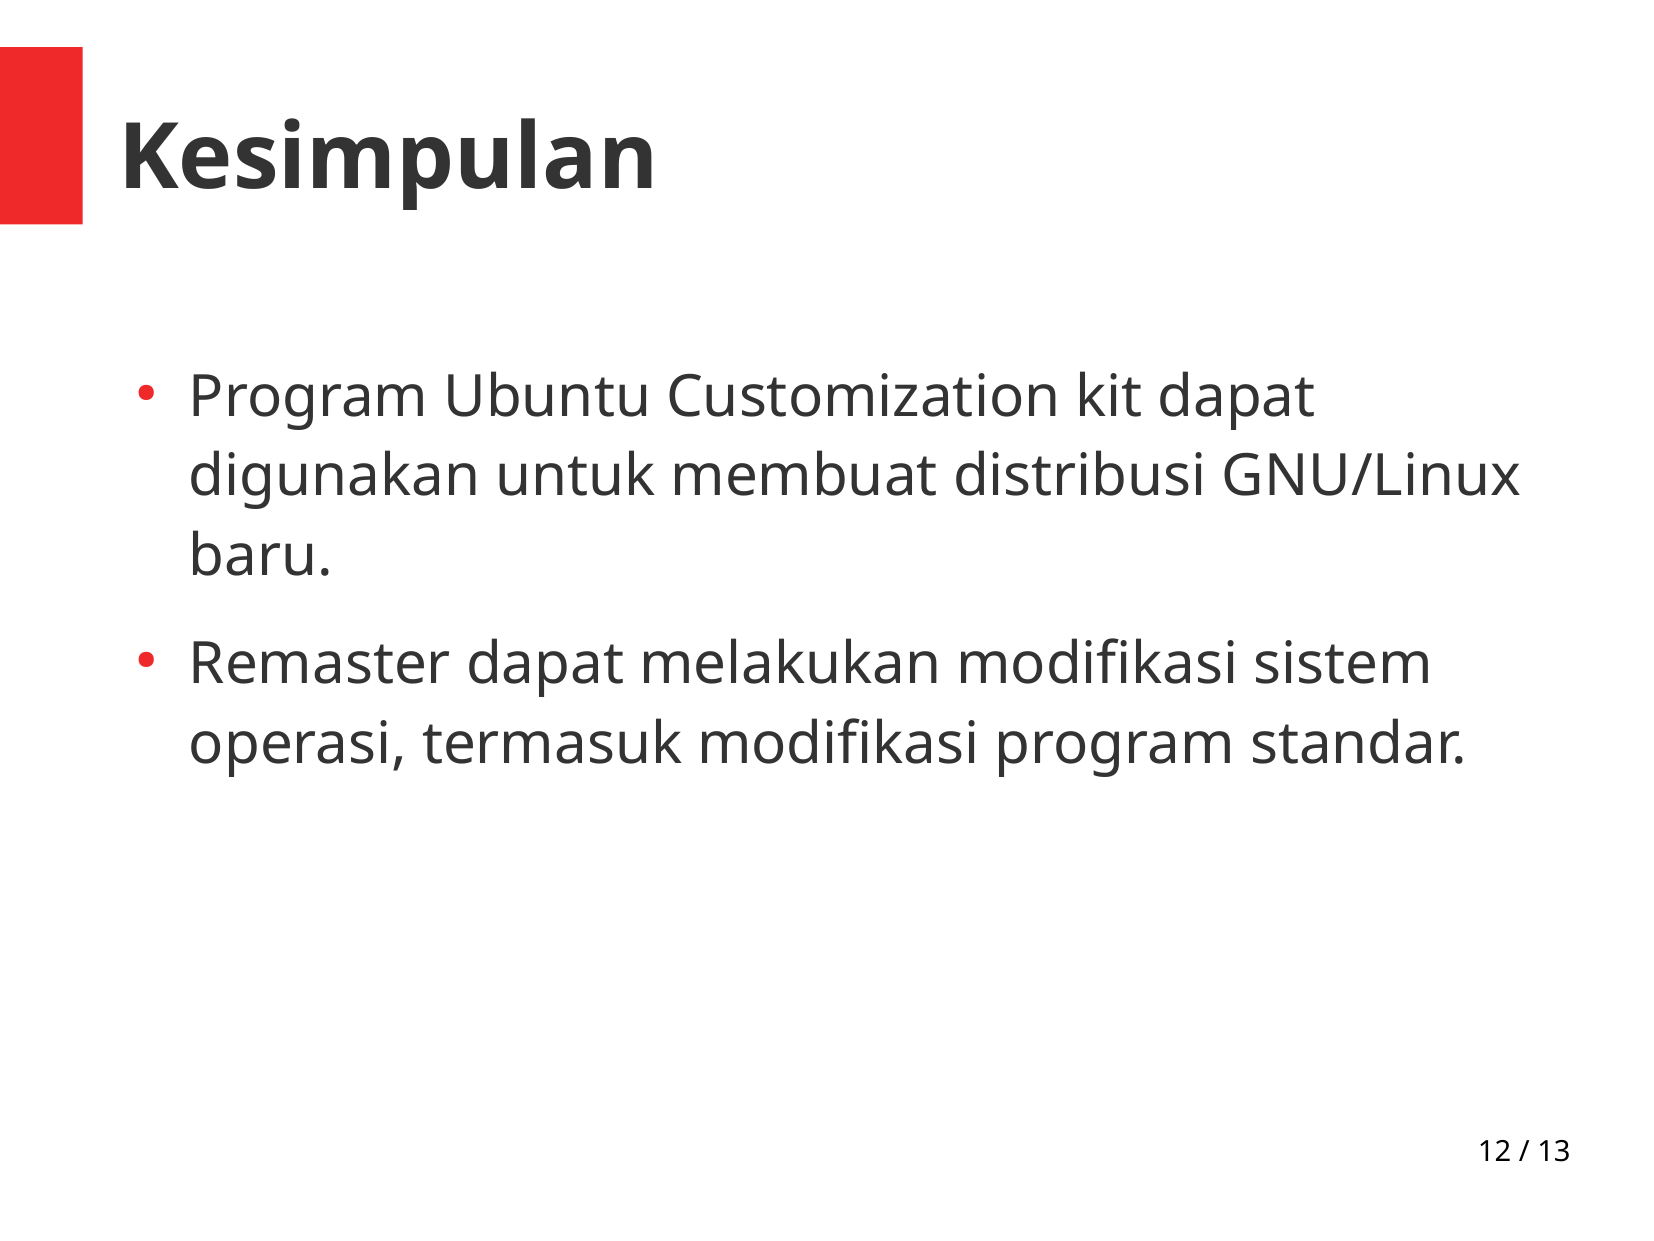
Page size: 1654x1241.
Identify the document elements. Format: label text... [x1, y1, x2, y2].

title Kesimpulan [118, 49, 1571, 257]
list Program Ubuntu Customization kit dapat digunakan untuk membuat distribusi GNU/Linux baru. Remaster dapat melakukan modifikasi sistem operasi, termasuk modifikasi program standar. [118, 354, 1536, 1074]
